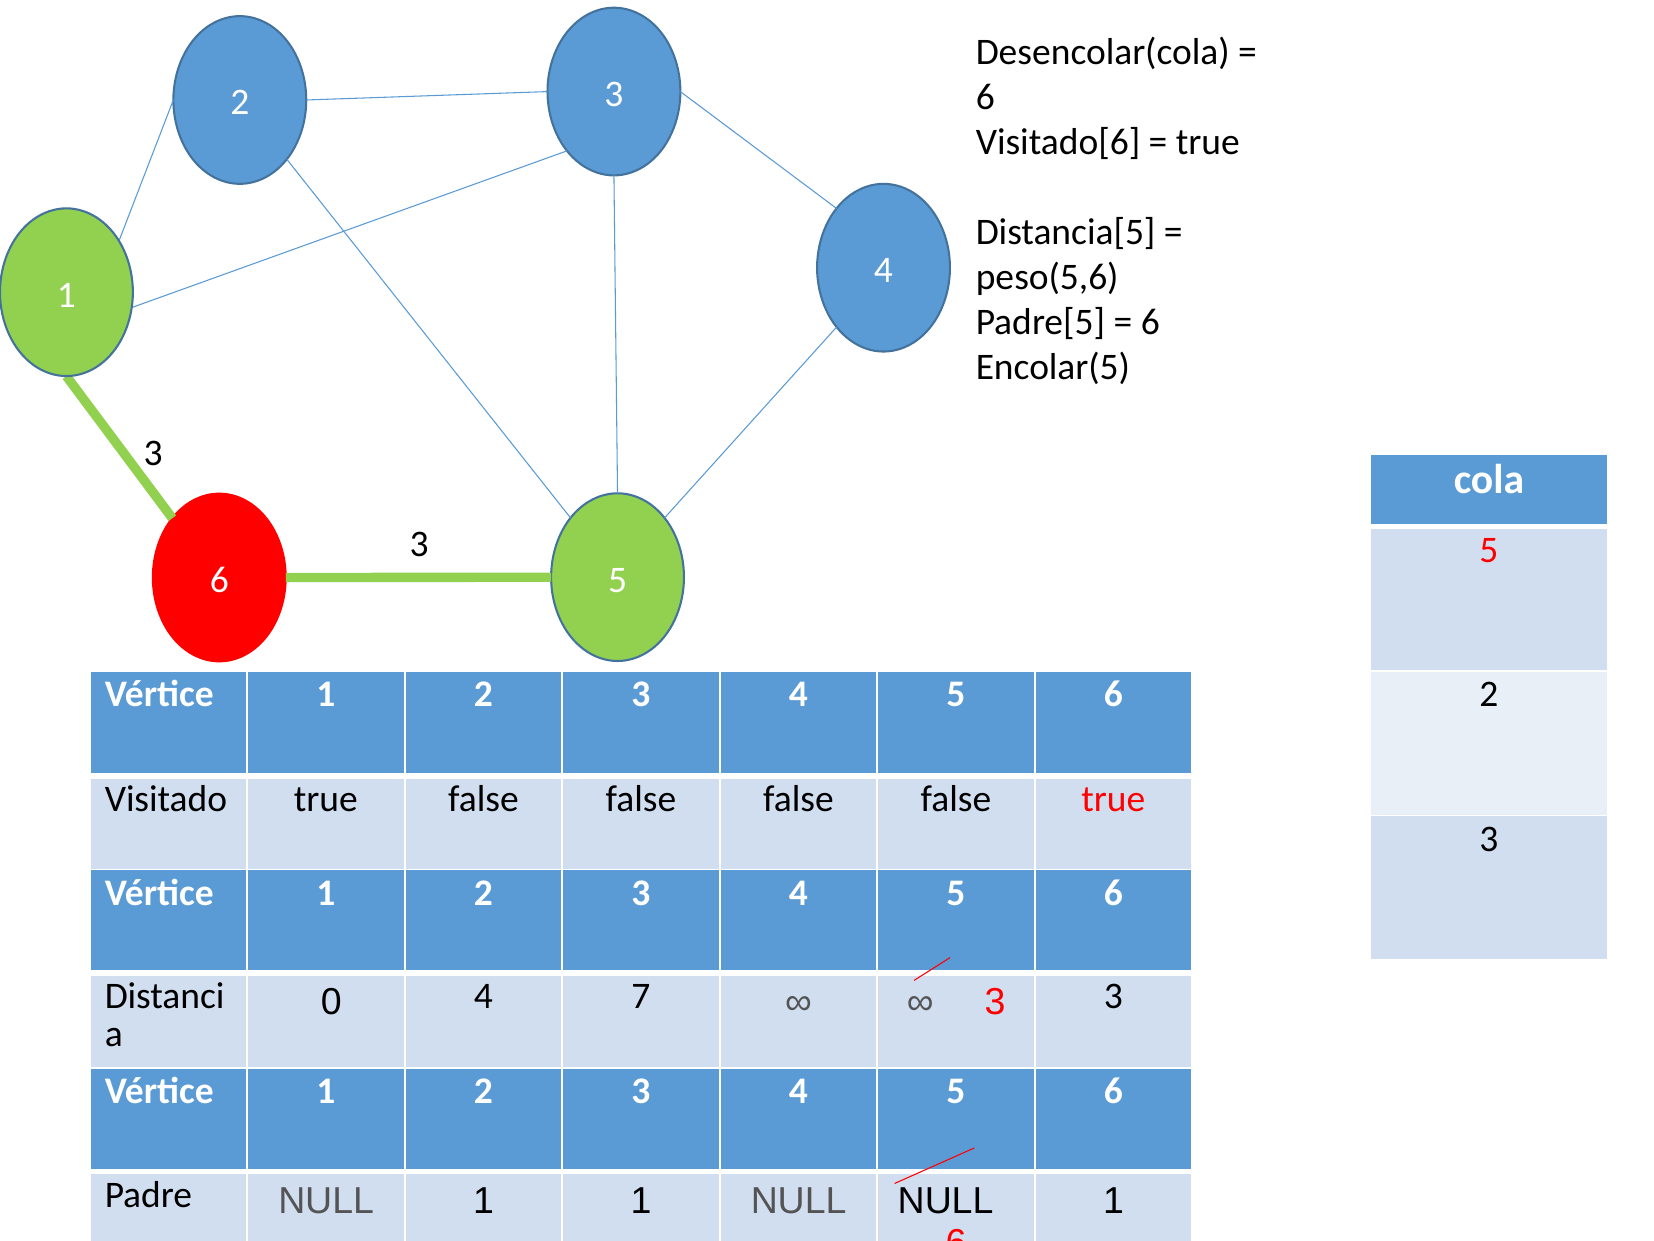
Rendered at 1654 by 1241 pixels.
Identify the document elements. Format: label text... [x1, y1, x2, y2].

table_cell 4 [406, 976, 561, 1067]
table_cell false [406, 779, 561, 869]
table_header 4 [721, 672, 876, 773]
table_cell NULL 6 [878, 1174, 1034, 1241]
table_header 1 [248, 870, 404, 970]
table_cell Distancia [91, 976, 246, 1067]
table_header 2 [406, 672, 561, 773]
table_cell false [563, 779, 719, 869]
text_box 5 [551, 493, 684, 662]
text_box 1 [0, 208, 133, 377]
table_cell 2 [1371, 672, 1607, 815]
table_header 3 [563, 870, 719, 970]
table_cell 0 [248, 976, 404, 1067]
table_header 3 [563, 1069, 719, 1169]
table_header cola [1371, 455, 1607, 524]
table_header 4 [721, 1069, 876, 1169]
text_box 6 [152, 493, 286, 662]
table_cell NULL [248, 1174, 404, 1241]
text_box 3 [547, 7, 681, 176]
table_header 1 [248, 672, 404, 773]
table_header 5 [878, 1069, 1034, 1169]
text_box Desencolar(cola) = 6 Visitado[6] = true Distancia[5] = peso(5,6) Padre[5] = 6 Encolar(5) [961, 19, 1295, 395]
table_header 5 [878, 870, 1034, 970]
table_header 5 [878, 672, 1034, 773]
table_header 6 [1036, 1069, 1191, 1169]
table_header 4 [721, 870, 876, 970]
table_header 6 [1036, 870, 1191, 970]
table_cell false [721, 779, 876, 869]
table_header 6 [1036, 672, 1191, 773]
text_box 2 [173, 16, 307, 184]
table_header Vértice [91, 672, 246, 773]
table_cell Visitado [91, 779, 246, 869]
table_header 1 [248, 1069, 404, 1169]
table_cell 7 [563, 976, 719, 1067]
table_cell 1 [1036, 1174, 1191, 1241]
text_box 3 [128, 420, 178, 481]
text_box 4 [817, 183, 950, 352]
table_header 3 [563, 672, 719, 773]
table_cell 1 [563, 1174, 719, 1241]
table_header Vértice [91, 1069, 246, 1169]
table_header 2 [406, 870, 561, 970]
table_cell NULL [721, 1174, 876, 1241]
table_cell ∞ [721, 976, 876, 1067]
table_cell 3 [1371, 816, 1607, 959]
table_cell 1 [406, 1174, 561, 1241]
table_cell true [248, 779, 404, 869]
table_cell 3 [1036, 976, 1191, 1067]
table_header Vértice [91, 870, 246, 970]
table_cell Padre [91, 1174, 246, 1241]
table_cell true [1036, 779, 1191, 869]
table_cell false [878, 779, 1034, 869]
table_cell 5 [1371, 529, 1607, 670]
table_cell ∞ 3 [878, 976, 1034, 1067]
text_box 3 [394, 511, 444, 572]
table_header 2 [406, 1069, 561, 1169]
